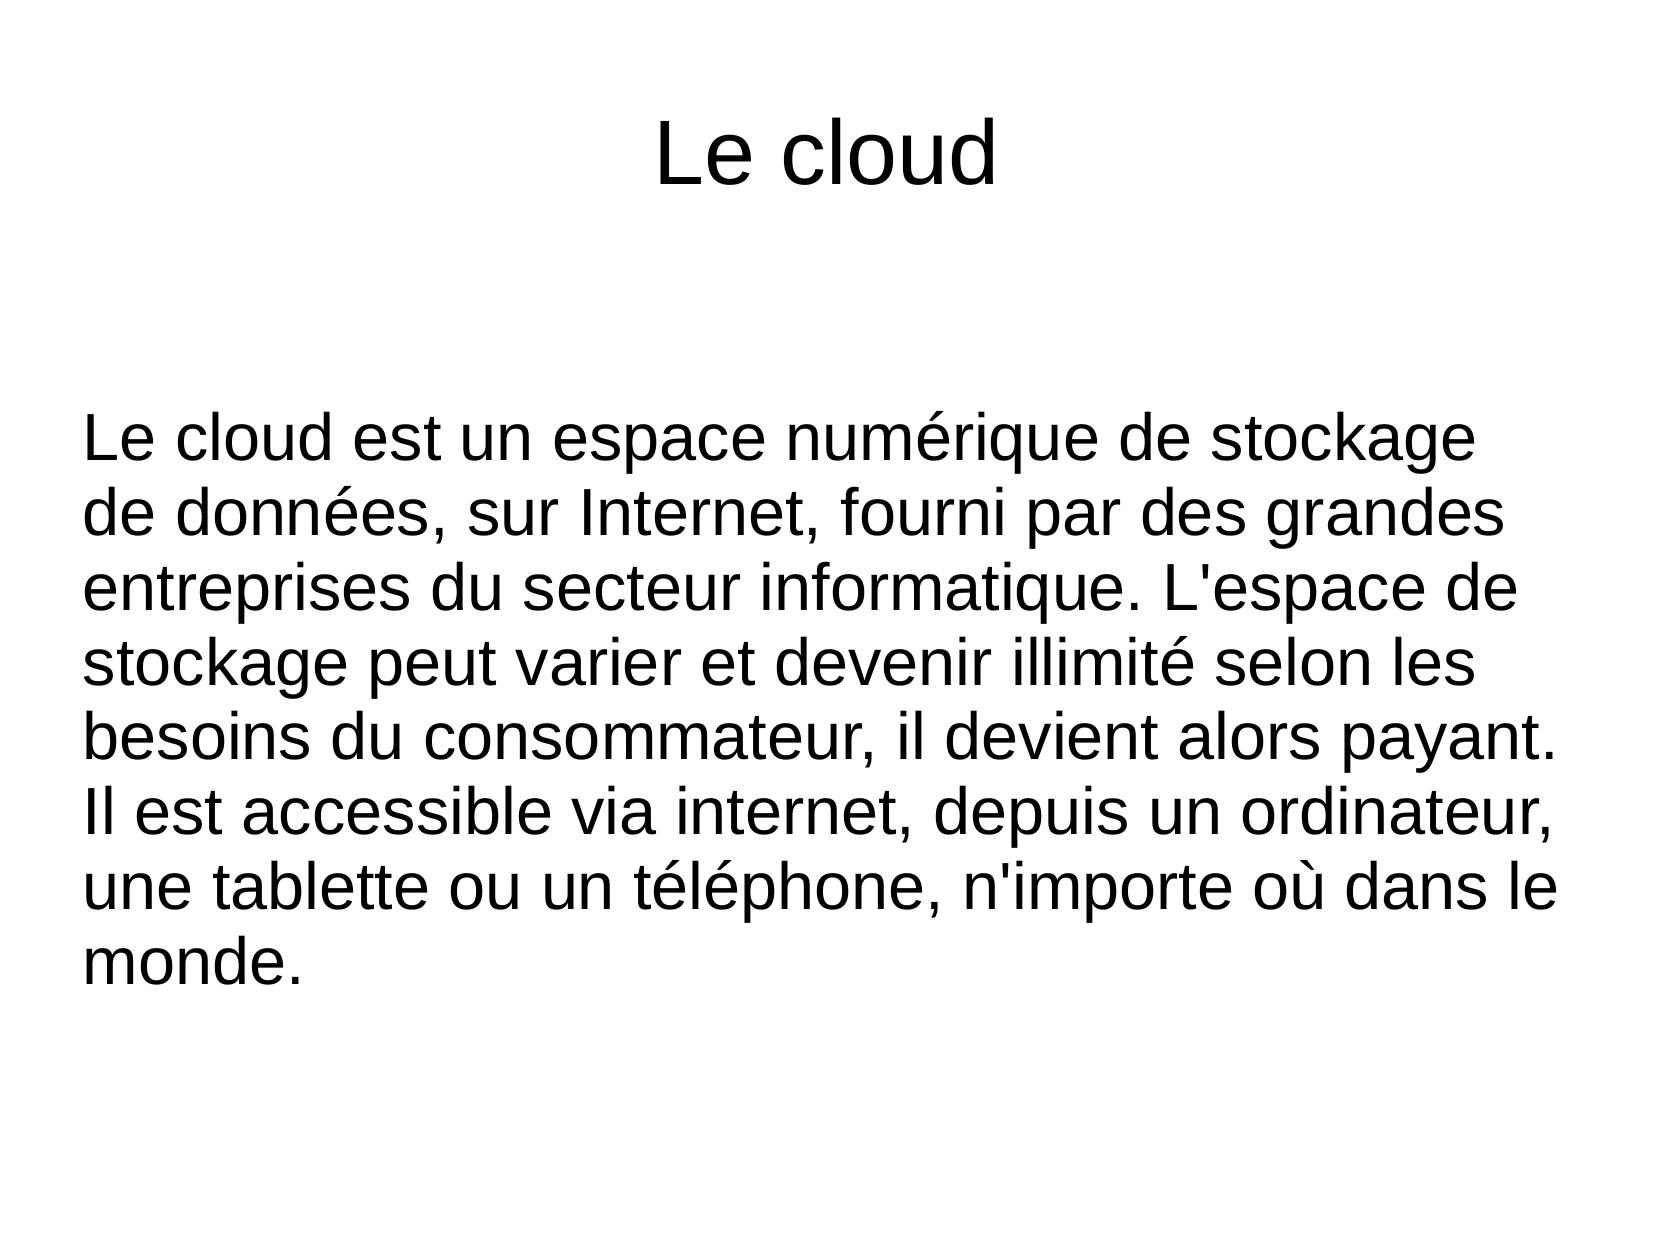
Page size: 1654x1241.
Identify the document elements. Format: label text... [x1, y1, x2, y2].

subtitle Le cloud est un espace numérique de stockage de données, sur Internet, fourni par des grandes entreprises du secteur informatique. L'espace de stockage peut varier et devenir illimité selon les besoins du consommateur, il devient alors payant. Il est accessible via internet, depuis un ordinateur, une tablette ou un téléphone, n'importe où dans le monde. [82, 290, 1571, 1109]
title Le cloud [82, 49, 1571, 257]
